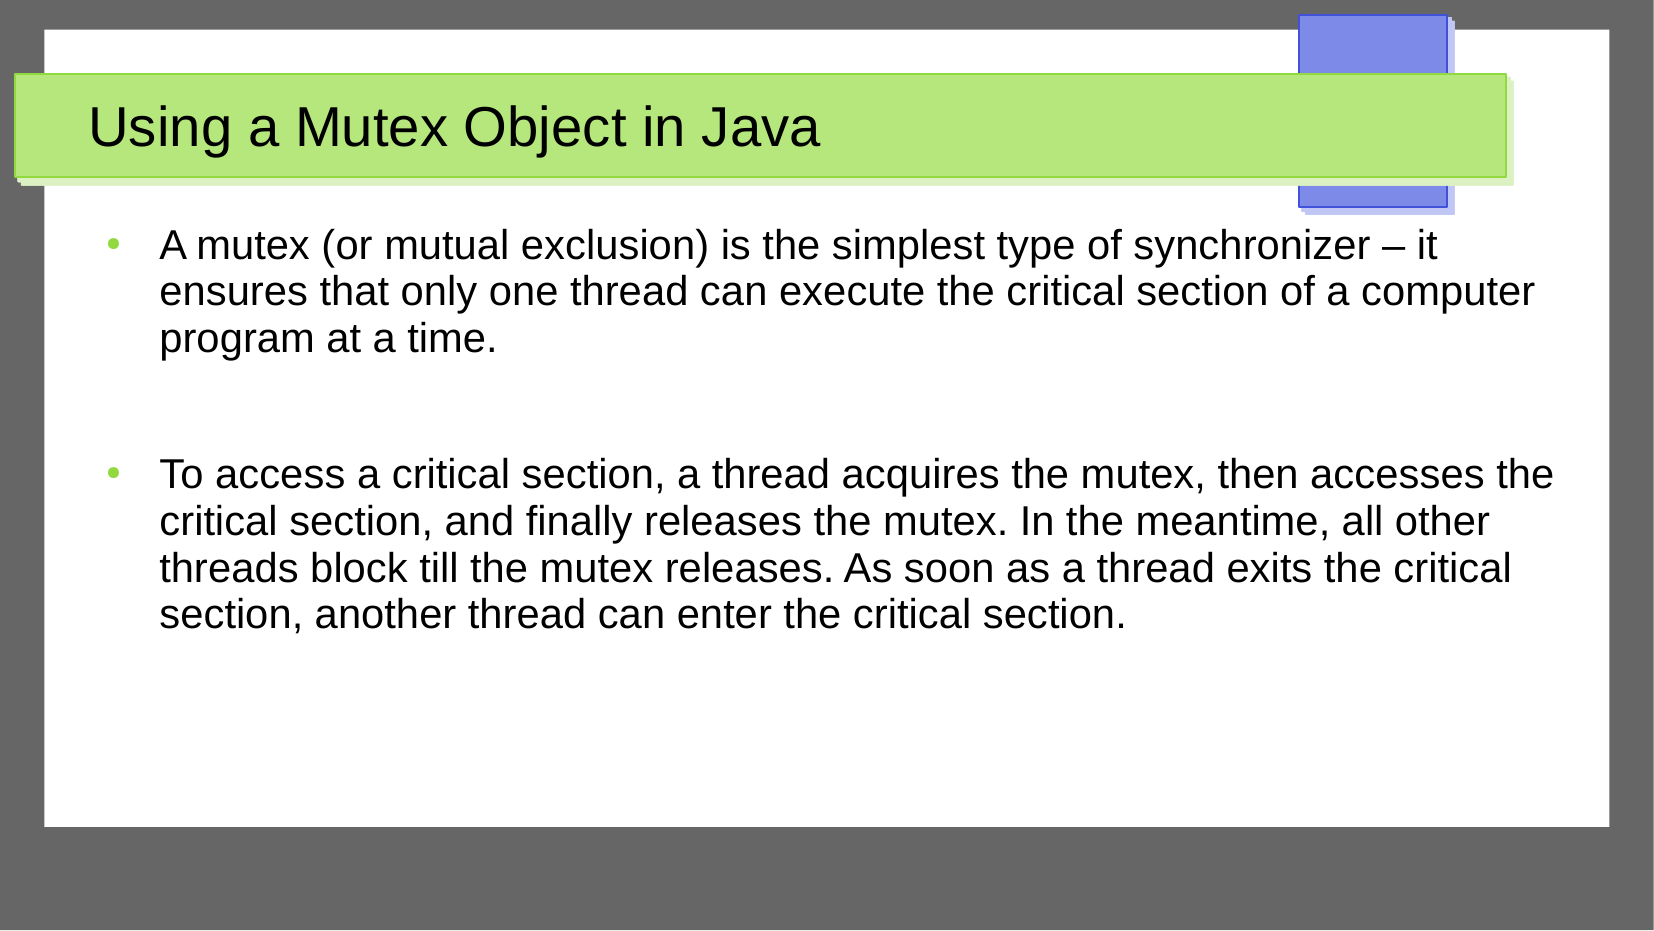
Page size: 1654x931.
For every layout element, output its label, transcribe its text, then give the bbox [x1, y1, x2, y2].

title Using a Mutex Object in Java [88, 95, 1506, 221]
list A mutex (or mutual exclusion) is the simplest type of synchronizer – it ensures that only one thread can execute the critical section of a computer program at a time. To access a critical section, a thread acquires the mutex, then accesses the critical section, and finally releases the mutex. In the meantime, all other threads block till the mutex releases. As soon as a thread exits the critical section, another thread can enter the critical section. [88, 221, 1565, 813]
